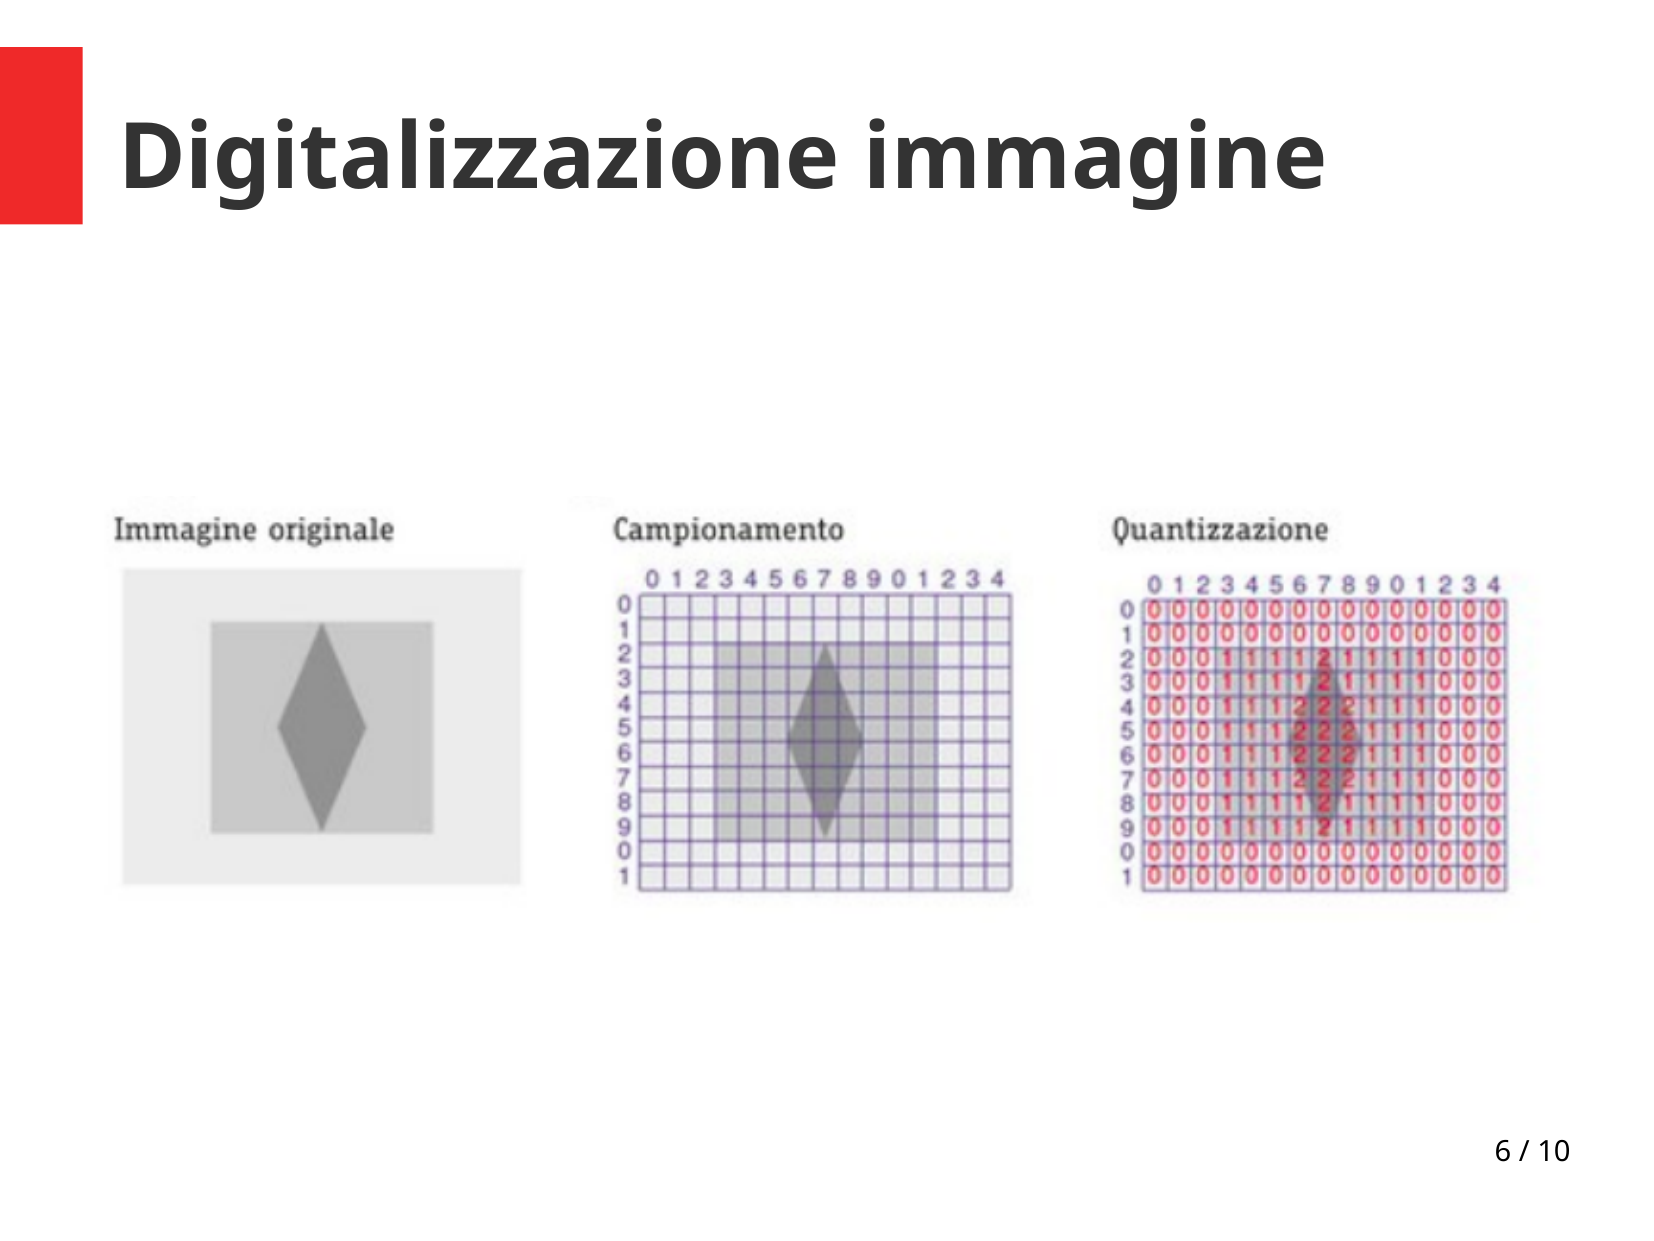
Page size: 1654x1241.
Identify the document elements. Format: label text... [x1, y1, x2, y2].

picture [96, 496, 1548, 923]
title Digitalizzazione immagine [118, 49, 1571, 257]
